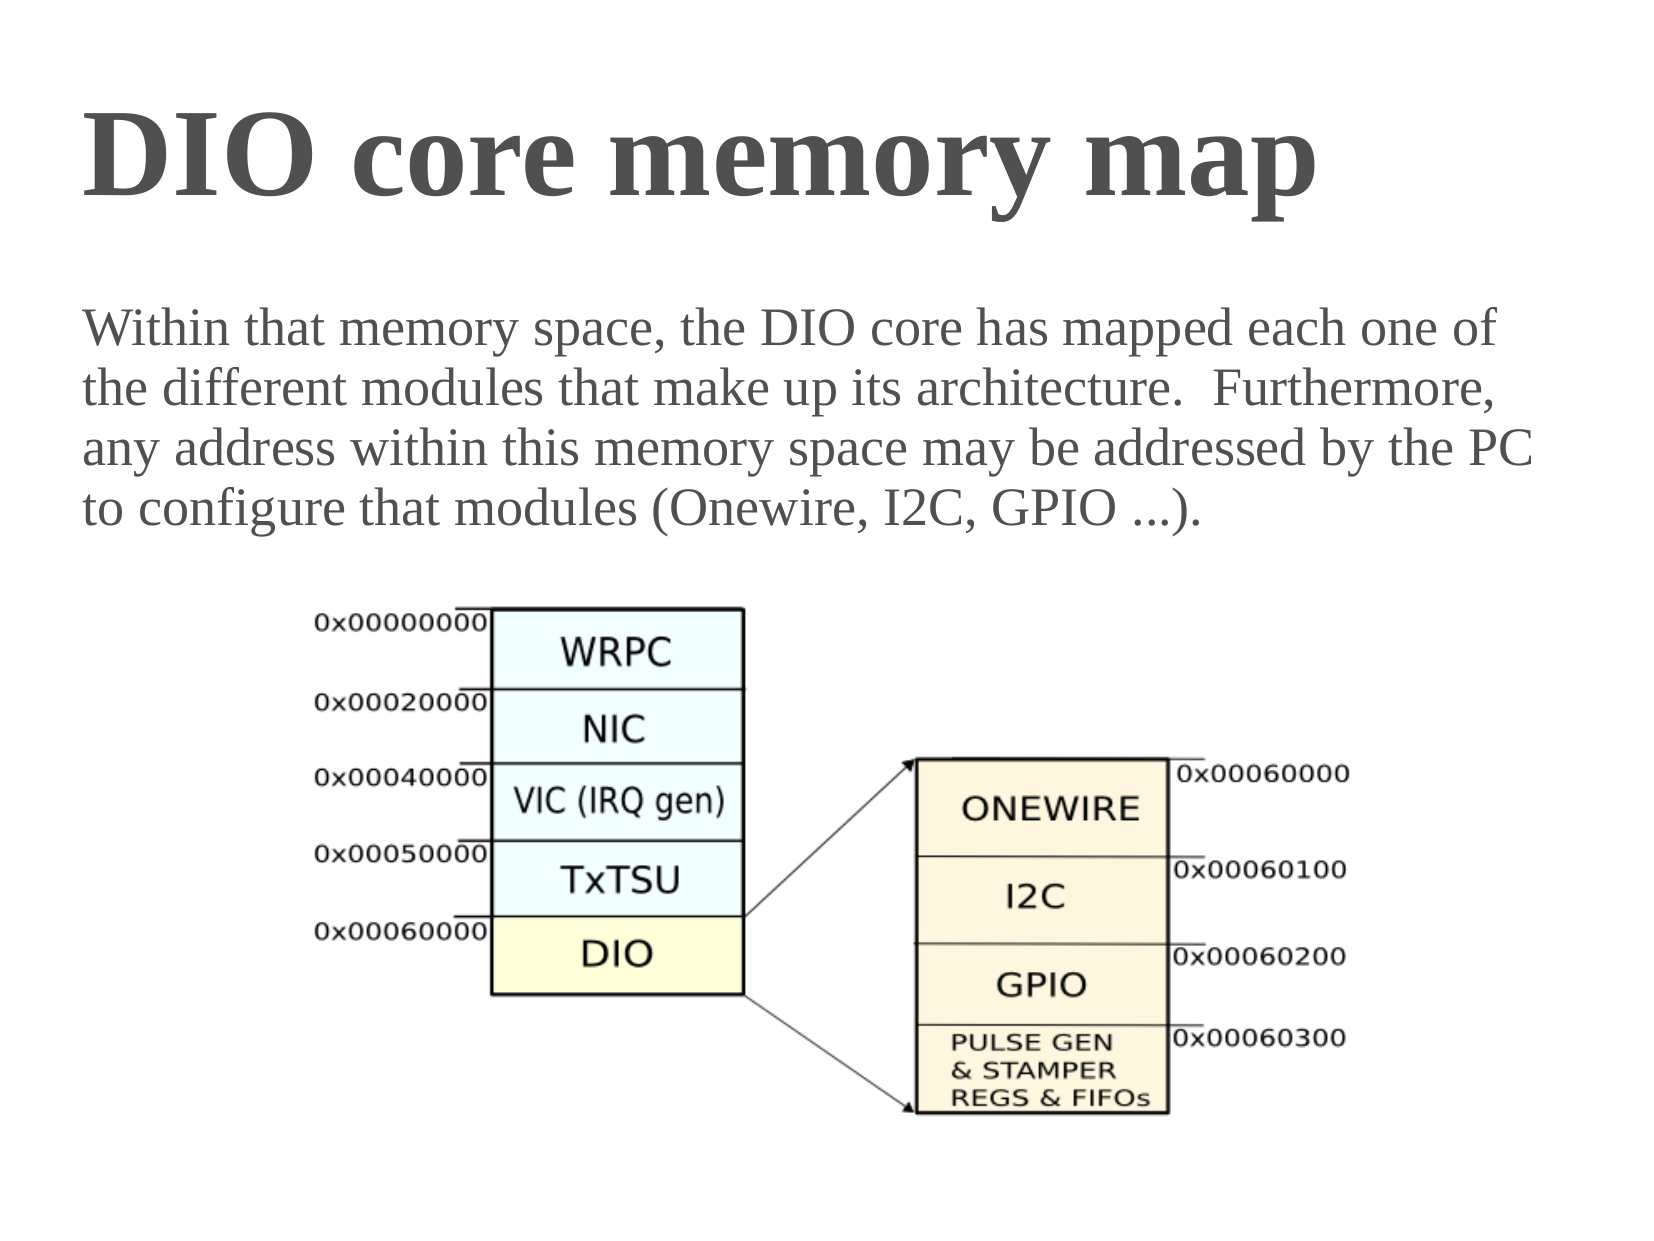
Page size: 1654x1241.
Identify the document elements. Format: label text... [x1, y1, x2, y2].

title DIO core memory map [82, 49, 1571, 257]
picture [307, 597, 1356, 1158]
text_box Within that memory space, the DIO core has mapped each one of the different modules that make up its architecture. Furthermore, any address within this memory space may be addressed by the PC to configure that modules (Onewire, I2C, GPIO ...). [82, 290, 1571, 544]
